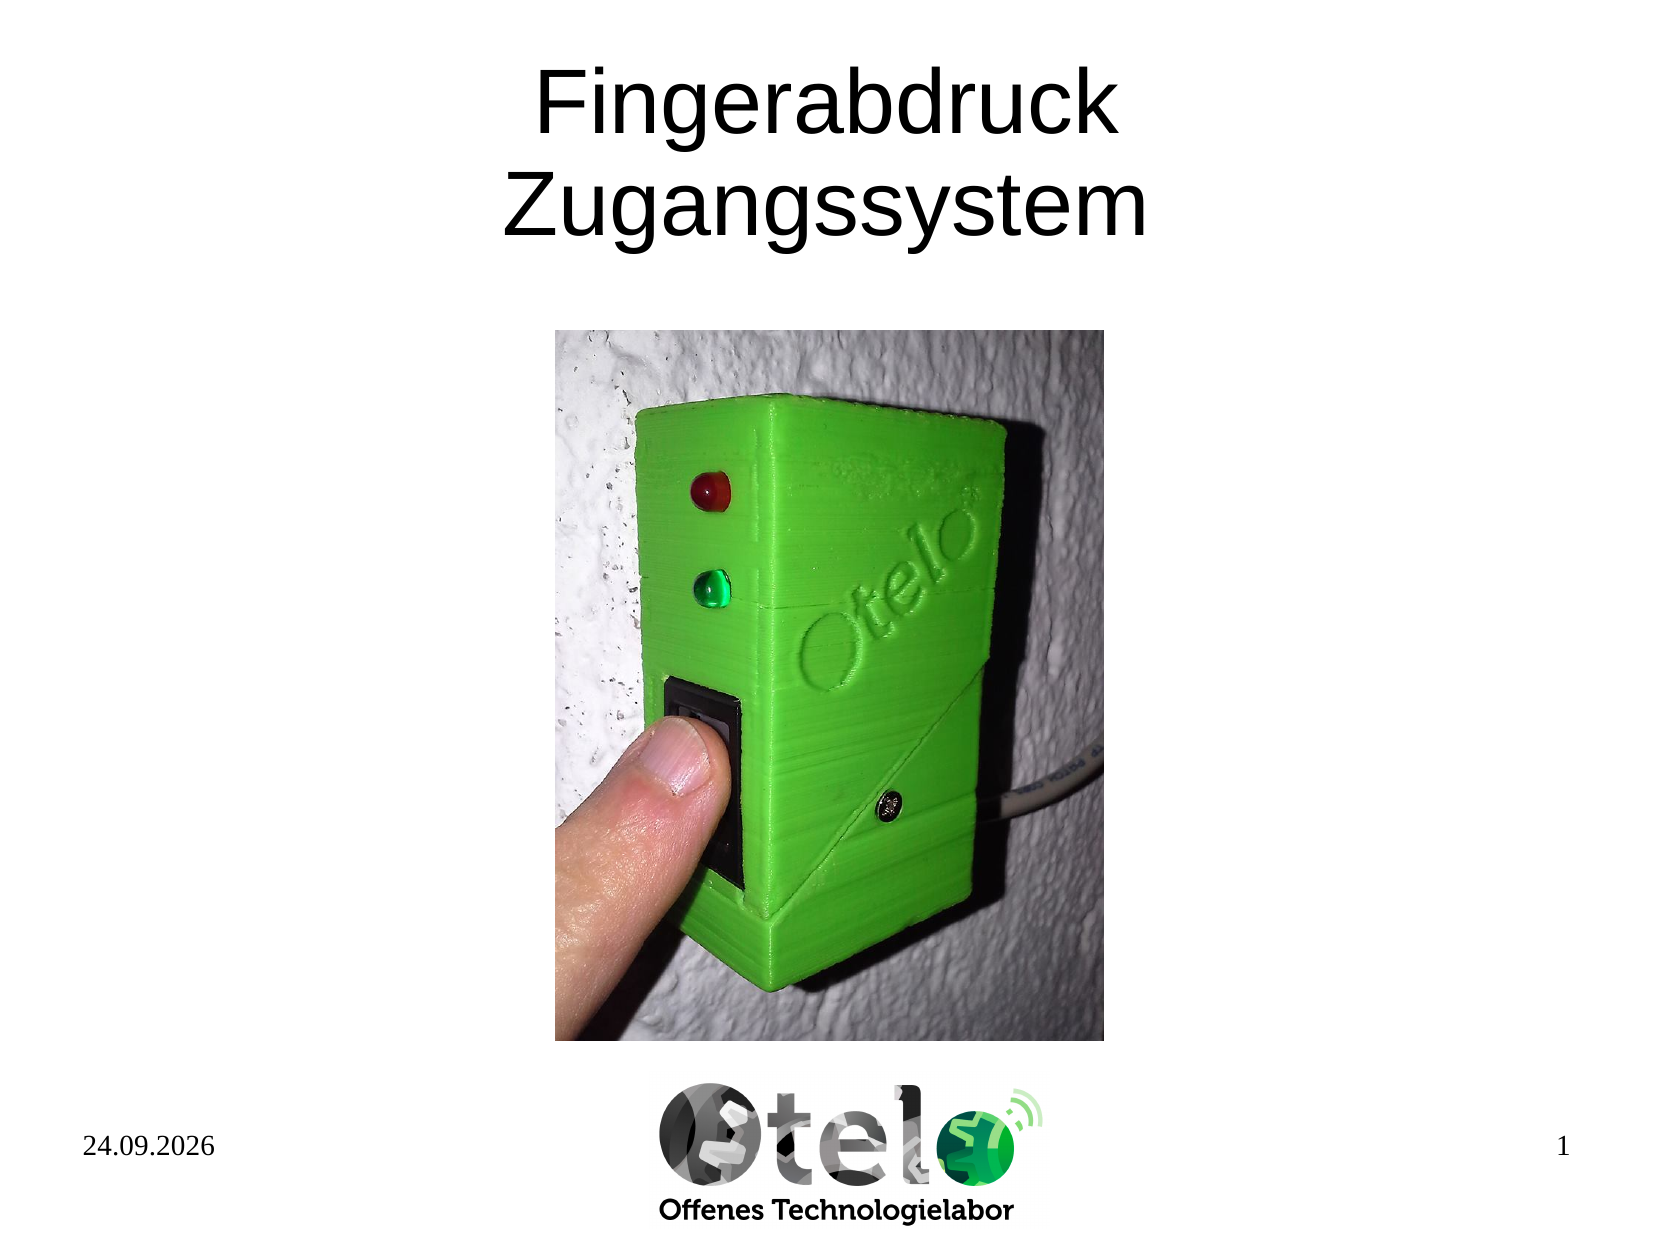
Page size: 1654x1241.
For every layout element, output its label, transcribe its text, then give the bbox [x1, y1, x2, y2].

title Fingerabdruck Zugangssystem [82, 49, 1571, 257]
picture [555, 330, 1104, 1041]
picture [649, 1071, 1050, 1229]
